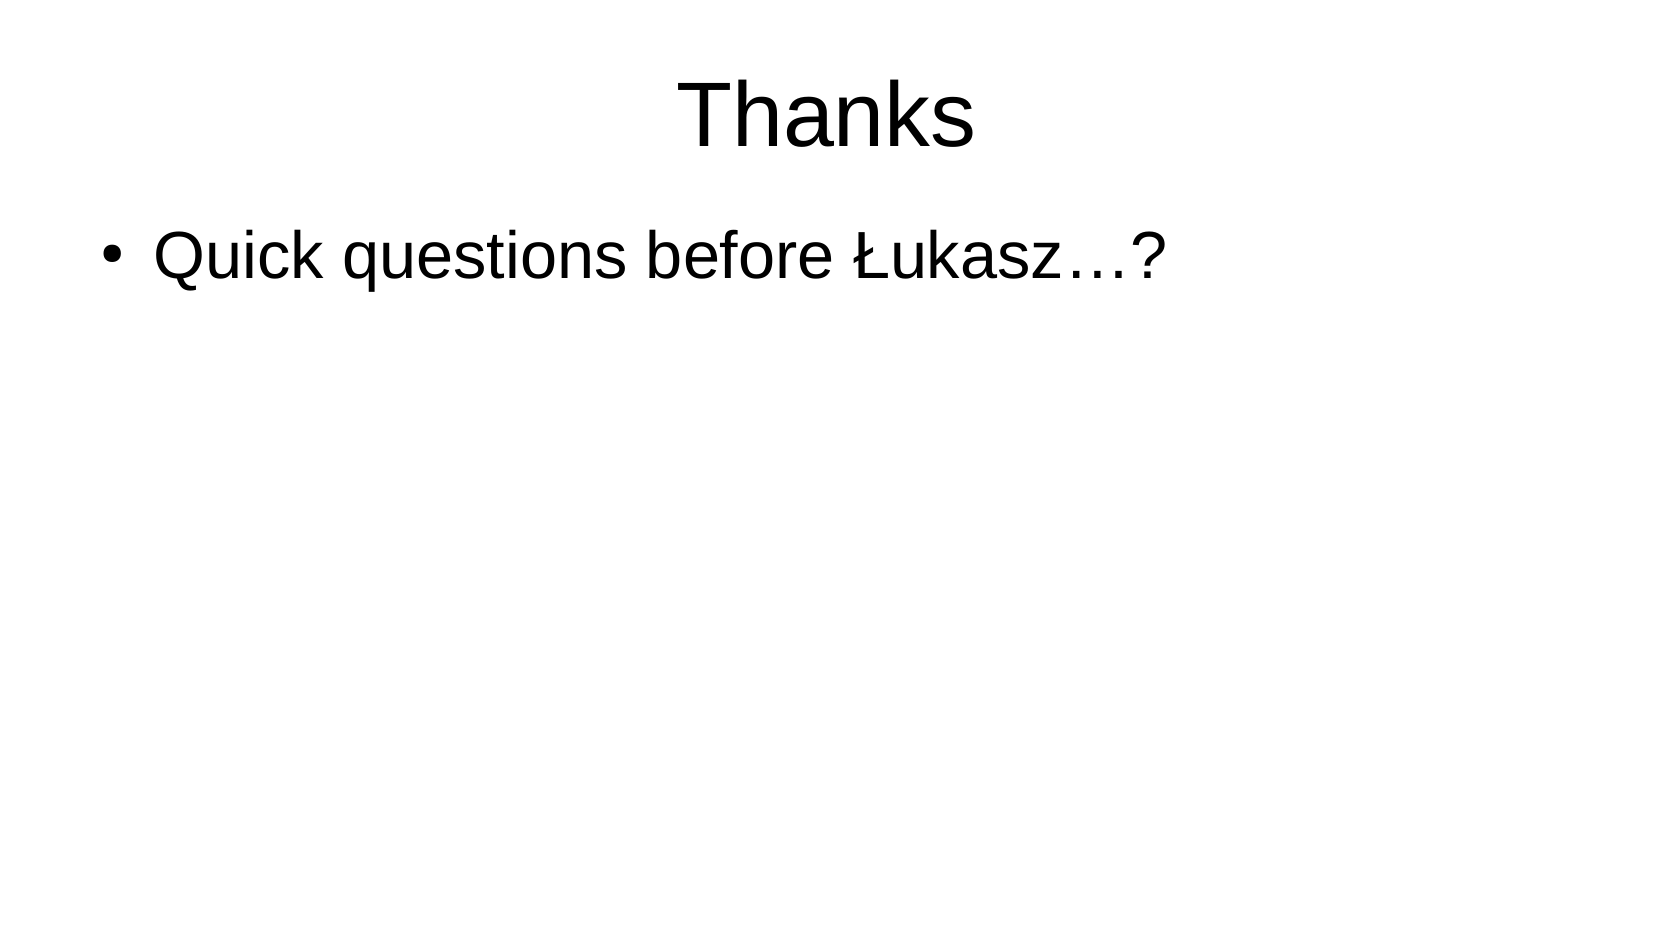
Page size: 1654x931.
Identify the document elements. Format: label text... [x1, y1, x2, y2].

title Thanks [82, 37, 1571, 193]
list Quick questions before Łukasz…? [82, 217, 1571, 758]
